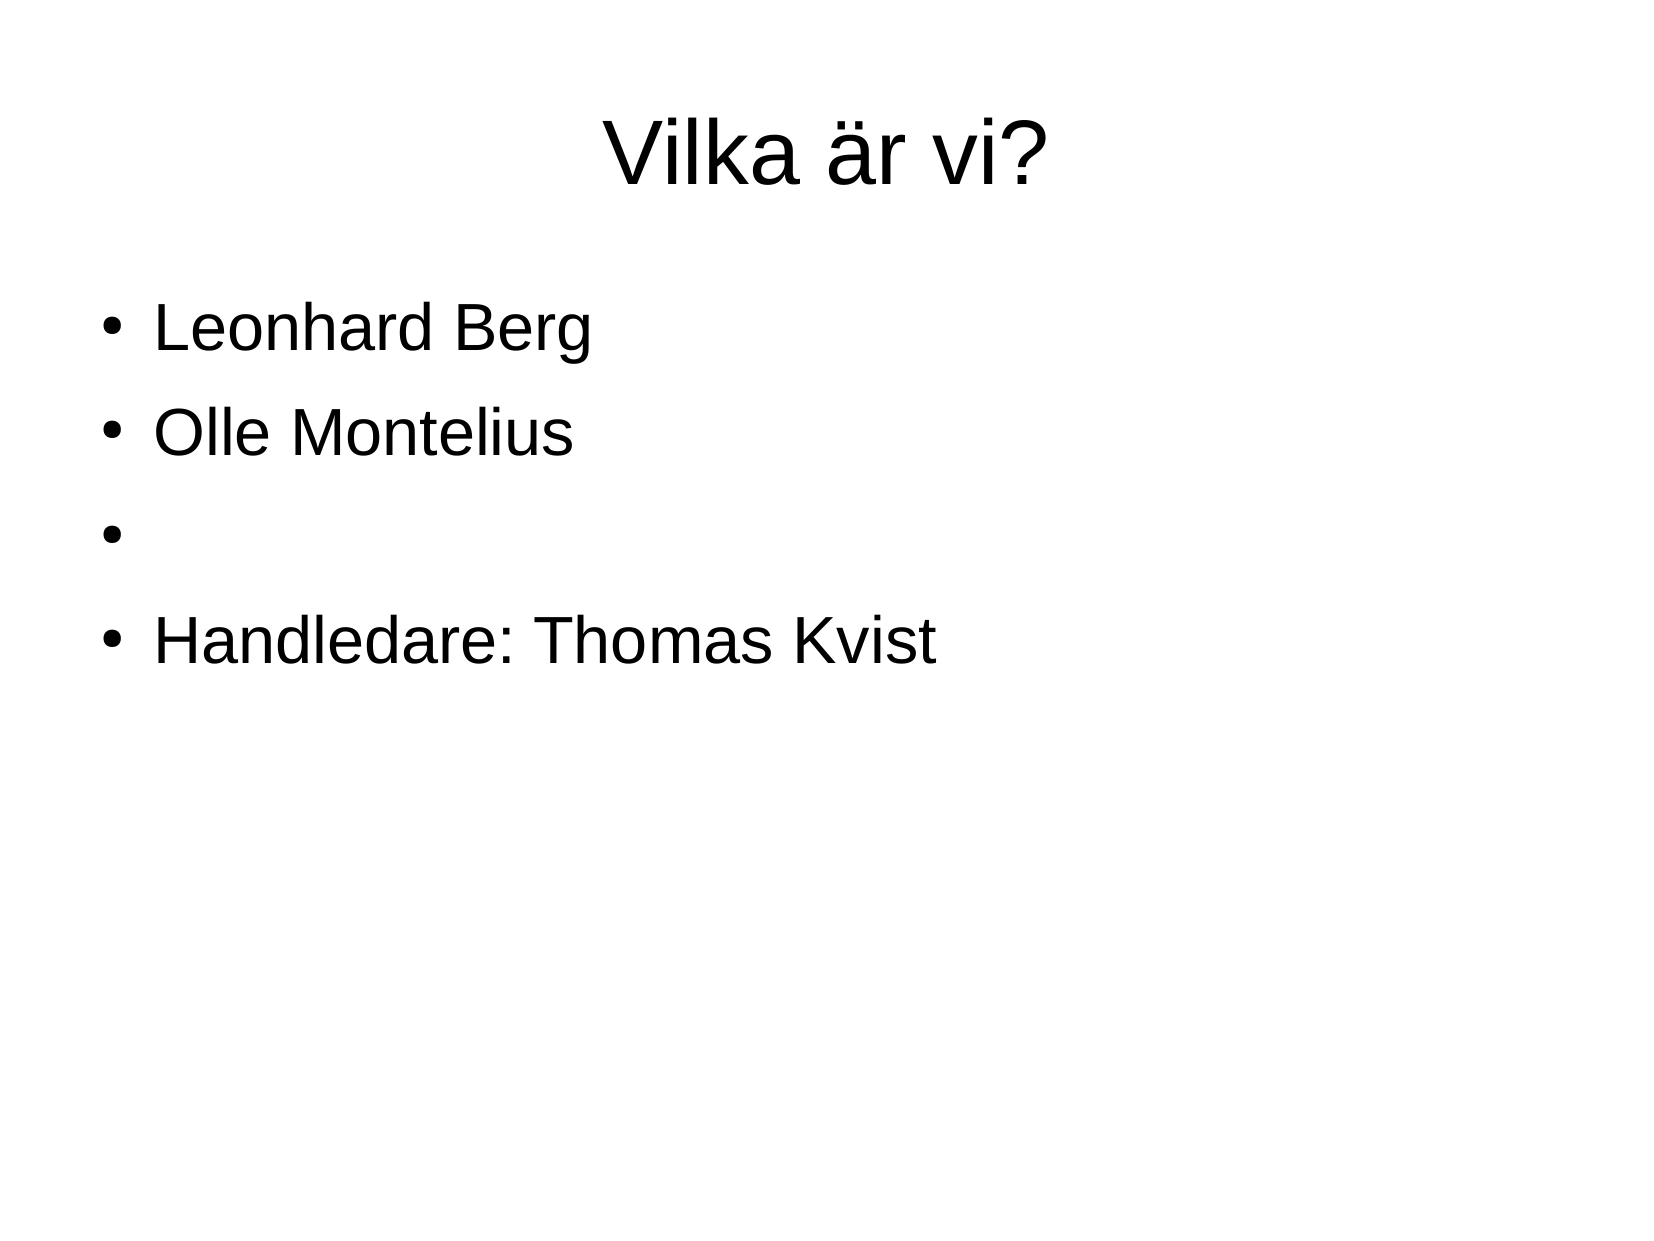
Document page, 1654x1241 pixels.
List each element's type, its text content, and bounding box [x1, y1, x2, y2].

title Vilka är vi? [82, 49, 1571, 257]
list Leonhard Berg Olle Montelius Handledare: Thomas Kvist [82, 290, 1571, 1010]
